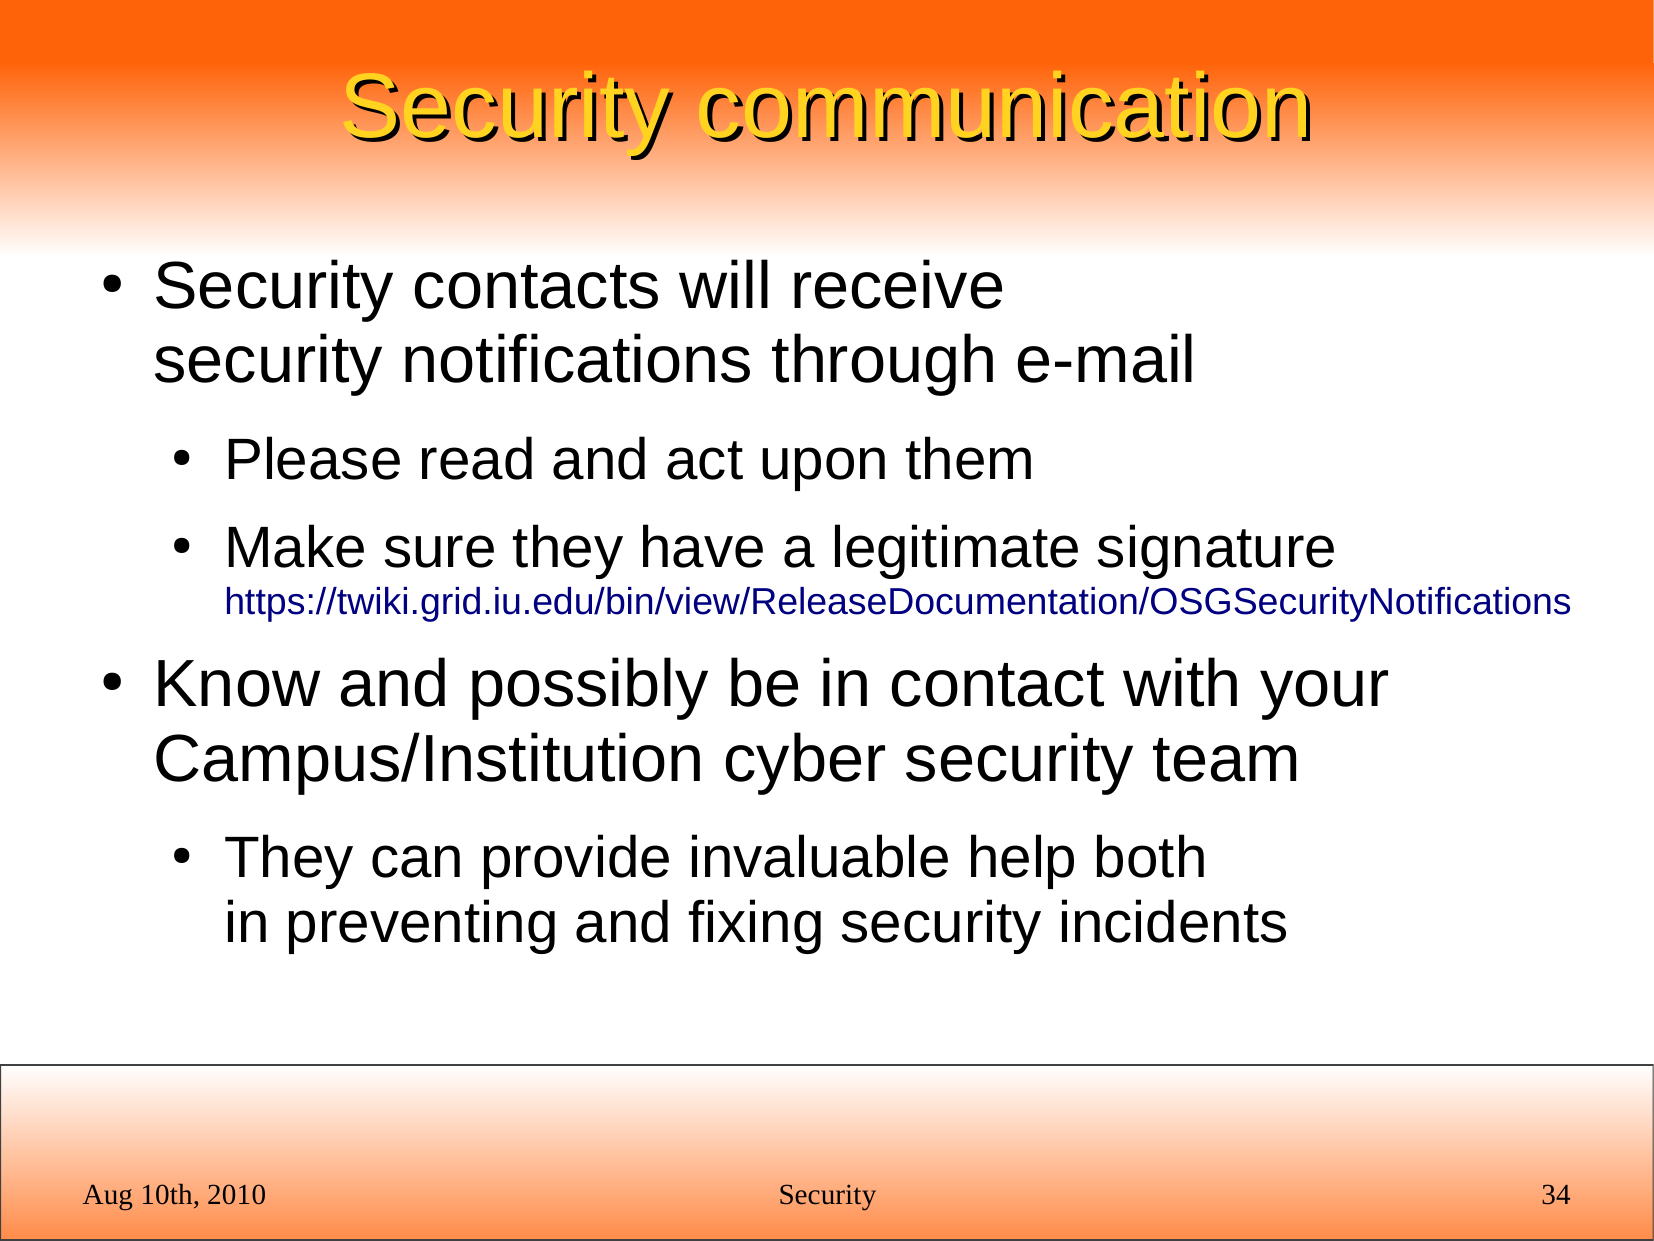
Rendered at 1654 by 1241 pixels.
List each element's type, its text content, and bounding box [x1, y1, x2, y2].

list Security contacts will receive security notifications through e-mail Please read and act upon them Make sure they have a legitimate signature https://twiki.grid.iu.edu/bin/view/ReleaseDocumentation/OSGSecurityNotifications Know and possibly be in contact with your Campus/Institution cyber security team They can provide invaluable help both in preventing and fixing security incidents [82, 247, 1632, 1067]
title Security communication [82, 9, 1571, 202]
